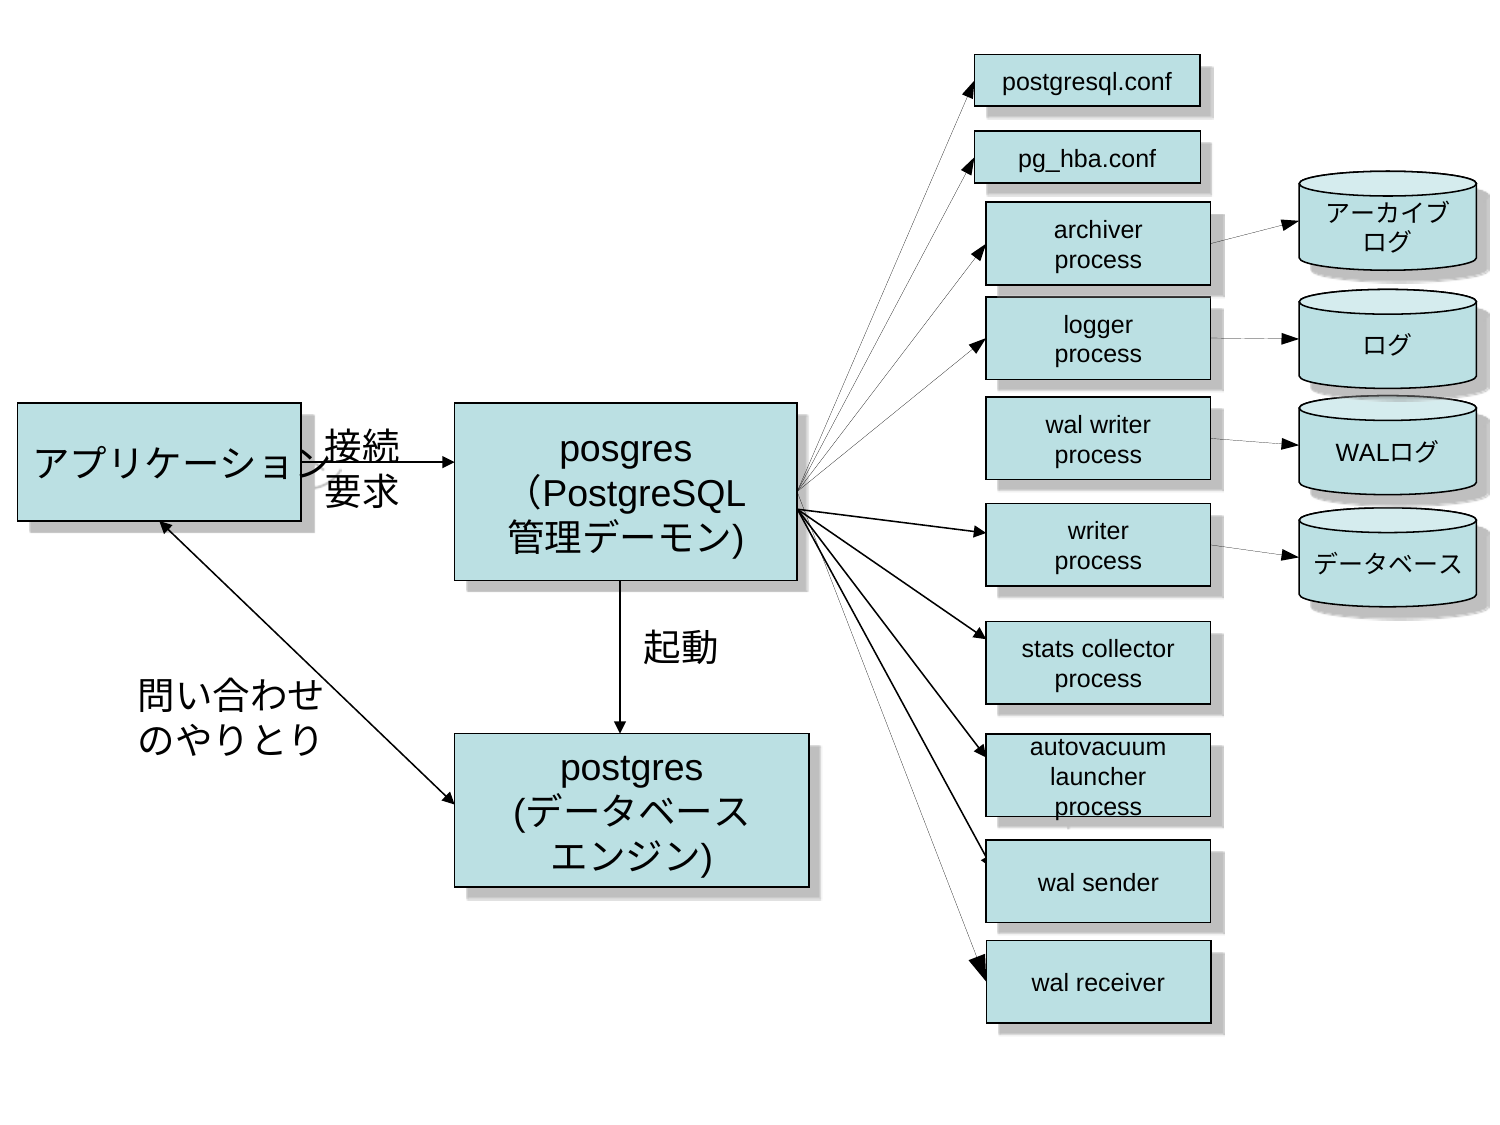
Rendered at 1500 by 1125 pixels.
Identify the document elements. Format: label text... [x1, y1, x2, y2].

text_box wal writer process [986, 397, 1211, 480]
text_box logger process [986, 296, 1211, 380]
text_box 問い合わせ のやりとり [123, 663, 341, 770]
text_box アプリケーション [17, 402, 302, 521]
text_box autovacuum launcher process [986, 733, 1211, 817]
text_box データベース [1299, 521, 1477, 607]
text_box writer process [986, 503, 1211, 587]
text_box wal receiver [986, 940, 1211, 1024]
text_box WALログ [1299, 409, 1477, 495]
text_box ログ [1299, 303, 1477, 389]
text_box pg_hba.conf [974, 131, 1201, 184]
text_box 起動 [628, 616, 734, 677]
text_box stats collector process [986, 621, 1211, 705]
text_box postgresql.conf [974, 54, 1200, 107]
text_box postgres (データベース エンジン) [454, 733, 809, 888]
text_box posgres （PostgreSQL 管理デーモン) [454, 402, 798, 581]
text_box アーカイブ ログ [1299, 185, 1477, 271]
text_box 接続 要求 [309, 415, 415, 522]
text_box archiver process [986, 202, 1211, 285]
text_box wal sender [986, 840, 1211, 923]
